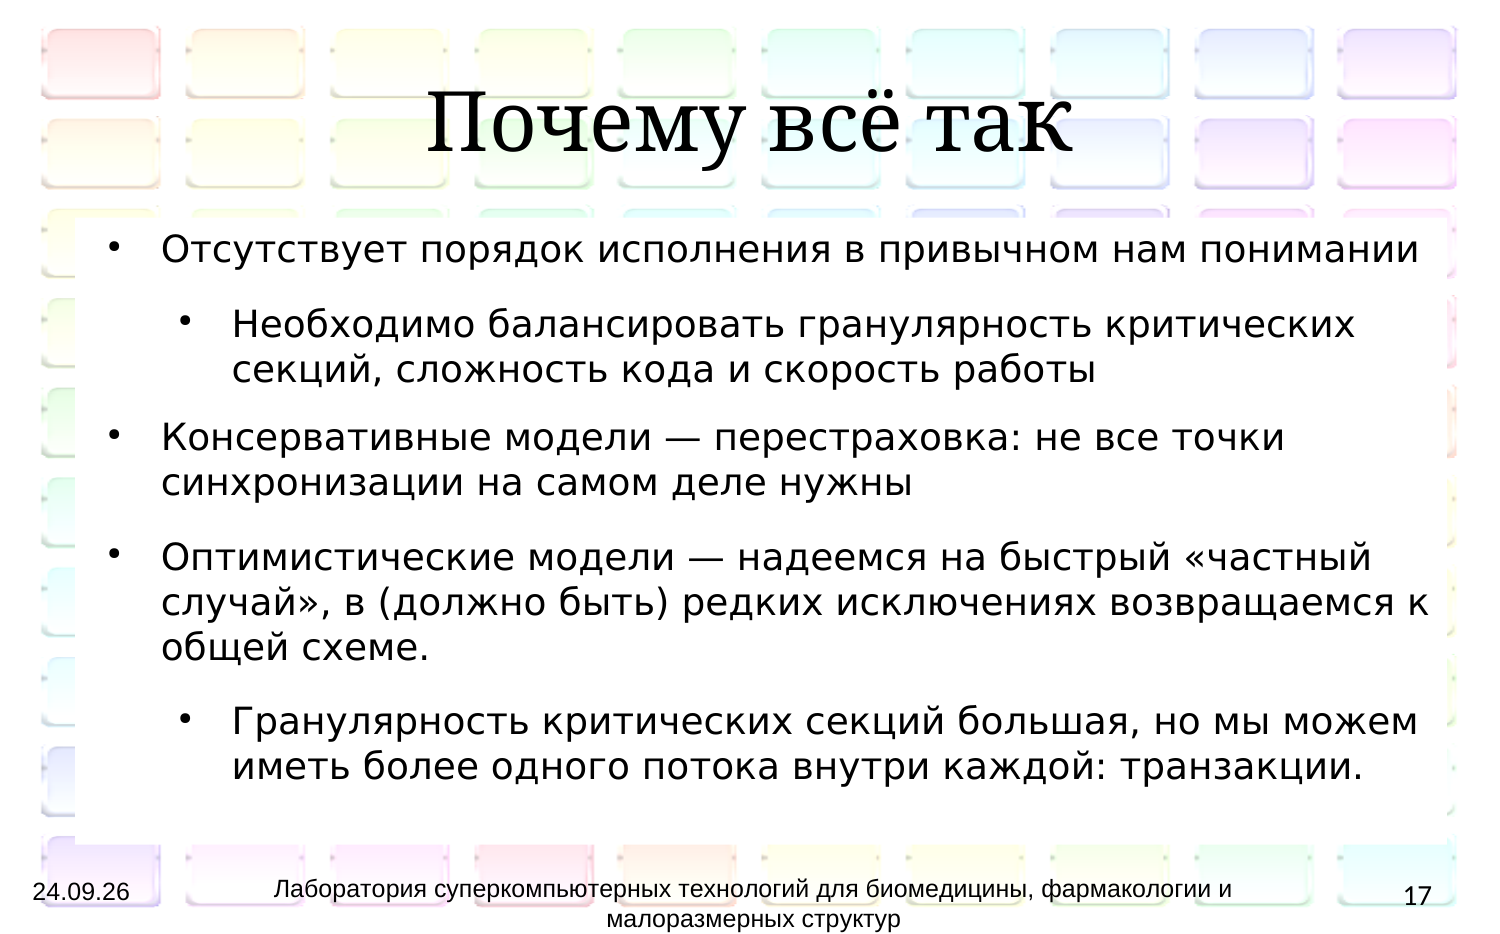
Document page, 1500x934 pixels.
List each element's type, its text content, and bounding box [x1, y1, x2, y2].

text_box <номер> [1387, 868, 1473, 918]
title Почему всё так [75, 37, 1426, 193]
list Отсутствует порядок исполнения в привычном нам понимании Необходимо балансировать гранулярность критических секций, сложность кода и скорость работы Консервативные модели — перестраховка: не все точки синхронизации на самом деле нужны Оптимистические модели — надеемся на быстрый «частный случай», в (должно быть) редких исключениях возвращаемся к общей схеме. Гранулярность критических секций большая, но мы можем иметь более одного потока внутри каждой: транзакции. [75, 217, 1447, 845]
text_box 14.04.14 [17, 868, 184, 918]
picture [0, 0, 1500, 934]
text_box Лаборатория суперкомпьютерных технологий для биомедицины, фармакологии и малоразмерных структур [171, 864, 1338, 915]
